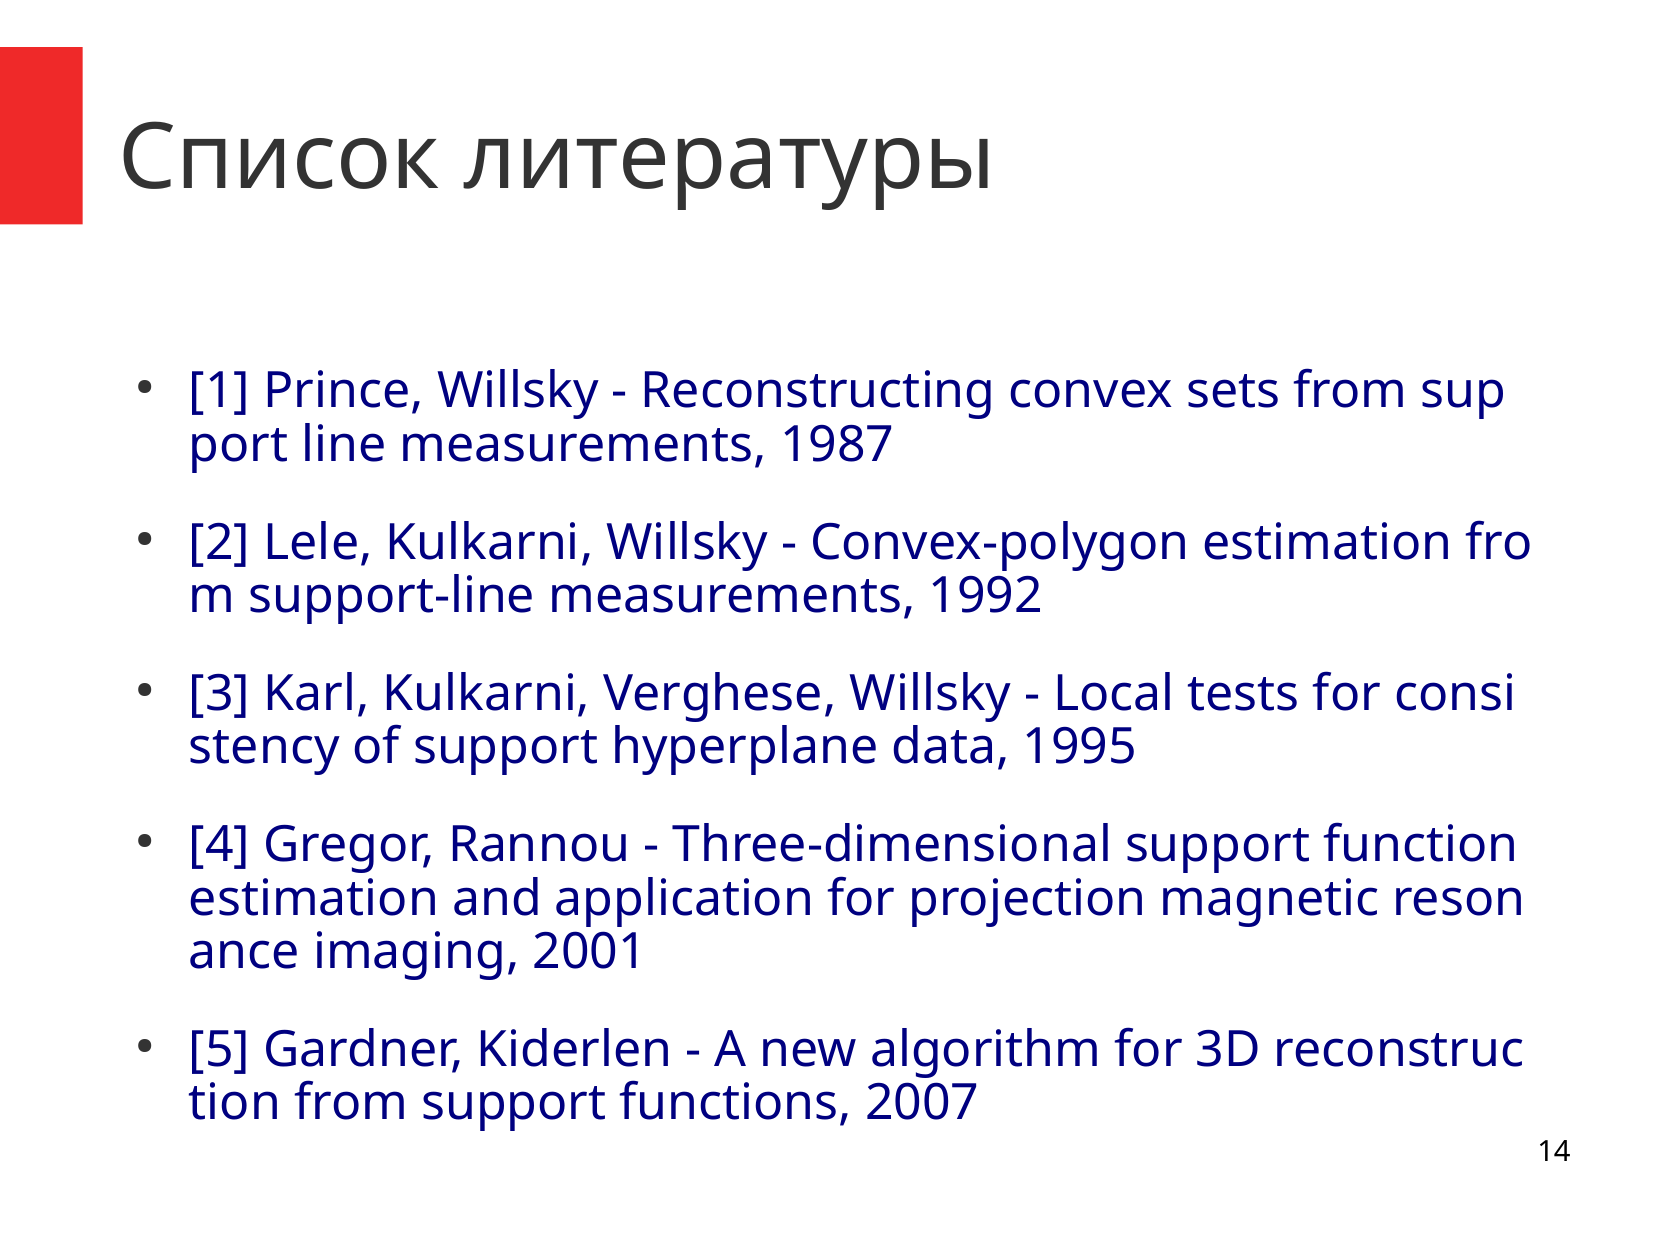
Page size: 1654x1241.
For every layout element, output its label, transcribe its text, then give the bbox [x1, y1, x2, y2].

list [1] Prince, Willsky - Reconstructing convex sets from support line measurements, 1987 [2] Lele, Kulkarni, Willsky - Convex-polygon estimation from support-line measurements, 1992 [3] Karl, Kulkarni, Verghese, Willsky - Local tests for consistency of support hyperplane data, 1995 [4] Gregor, Rannou - Three-dimensional support function estimation and application for projection magnetic resonance imaging, 2001 [5] Gardner, Kiderlen - A new algorithm for 3D reconstruction from support functions, 2007 [118, 354, 1536, 1193]
title Список литературы [118, 49, 1571, 257]
